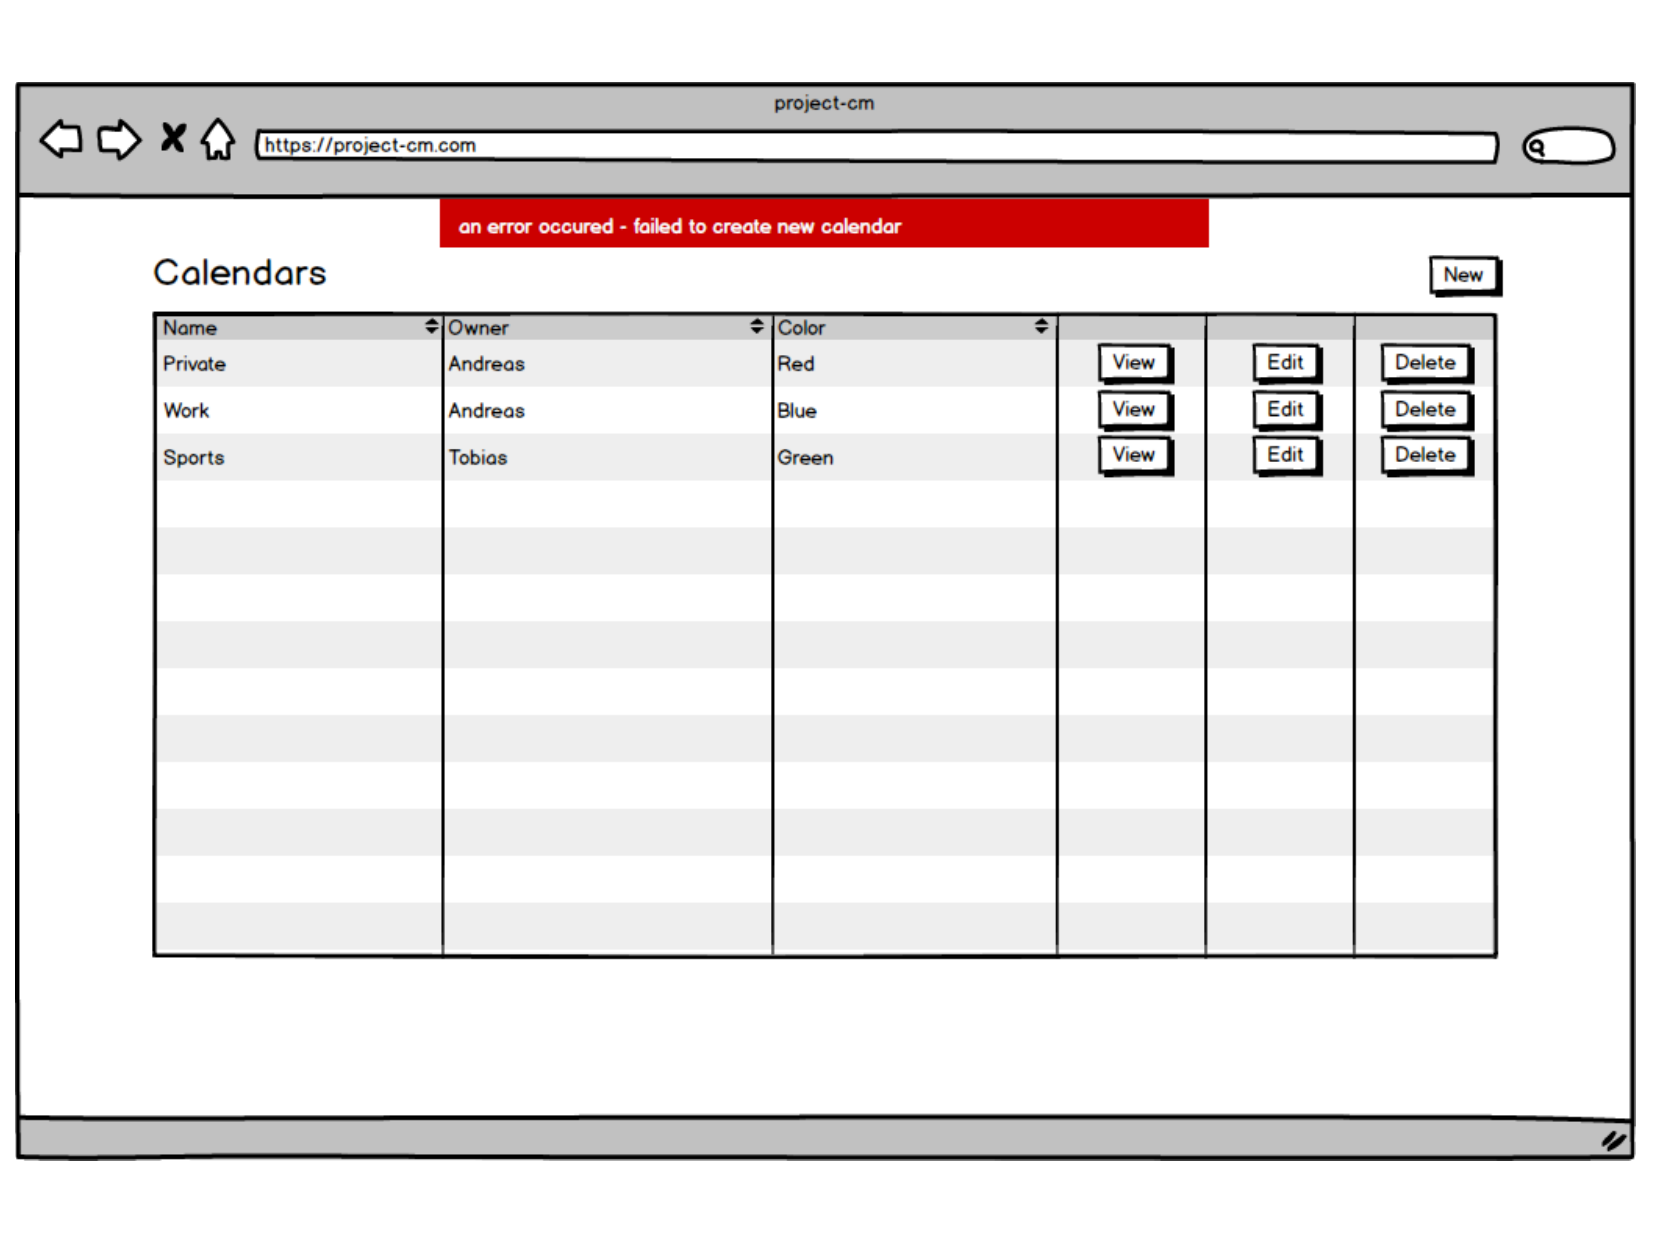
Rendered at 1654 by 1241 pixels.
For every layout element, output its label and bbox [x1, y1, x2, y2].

picture [15, 82, 1636, 1161]
